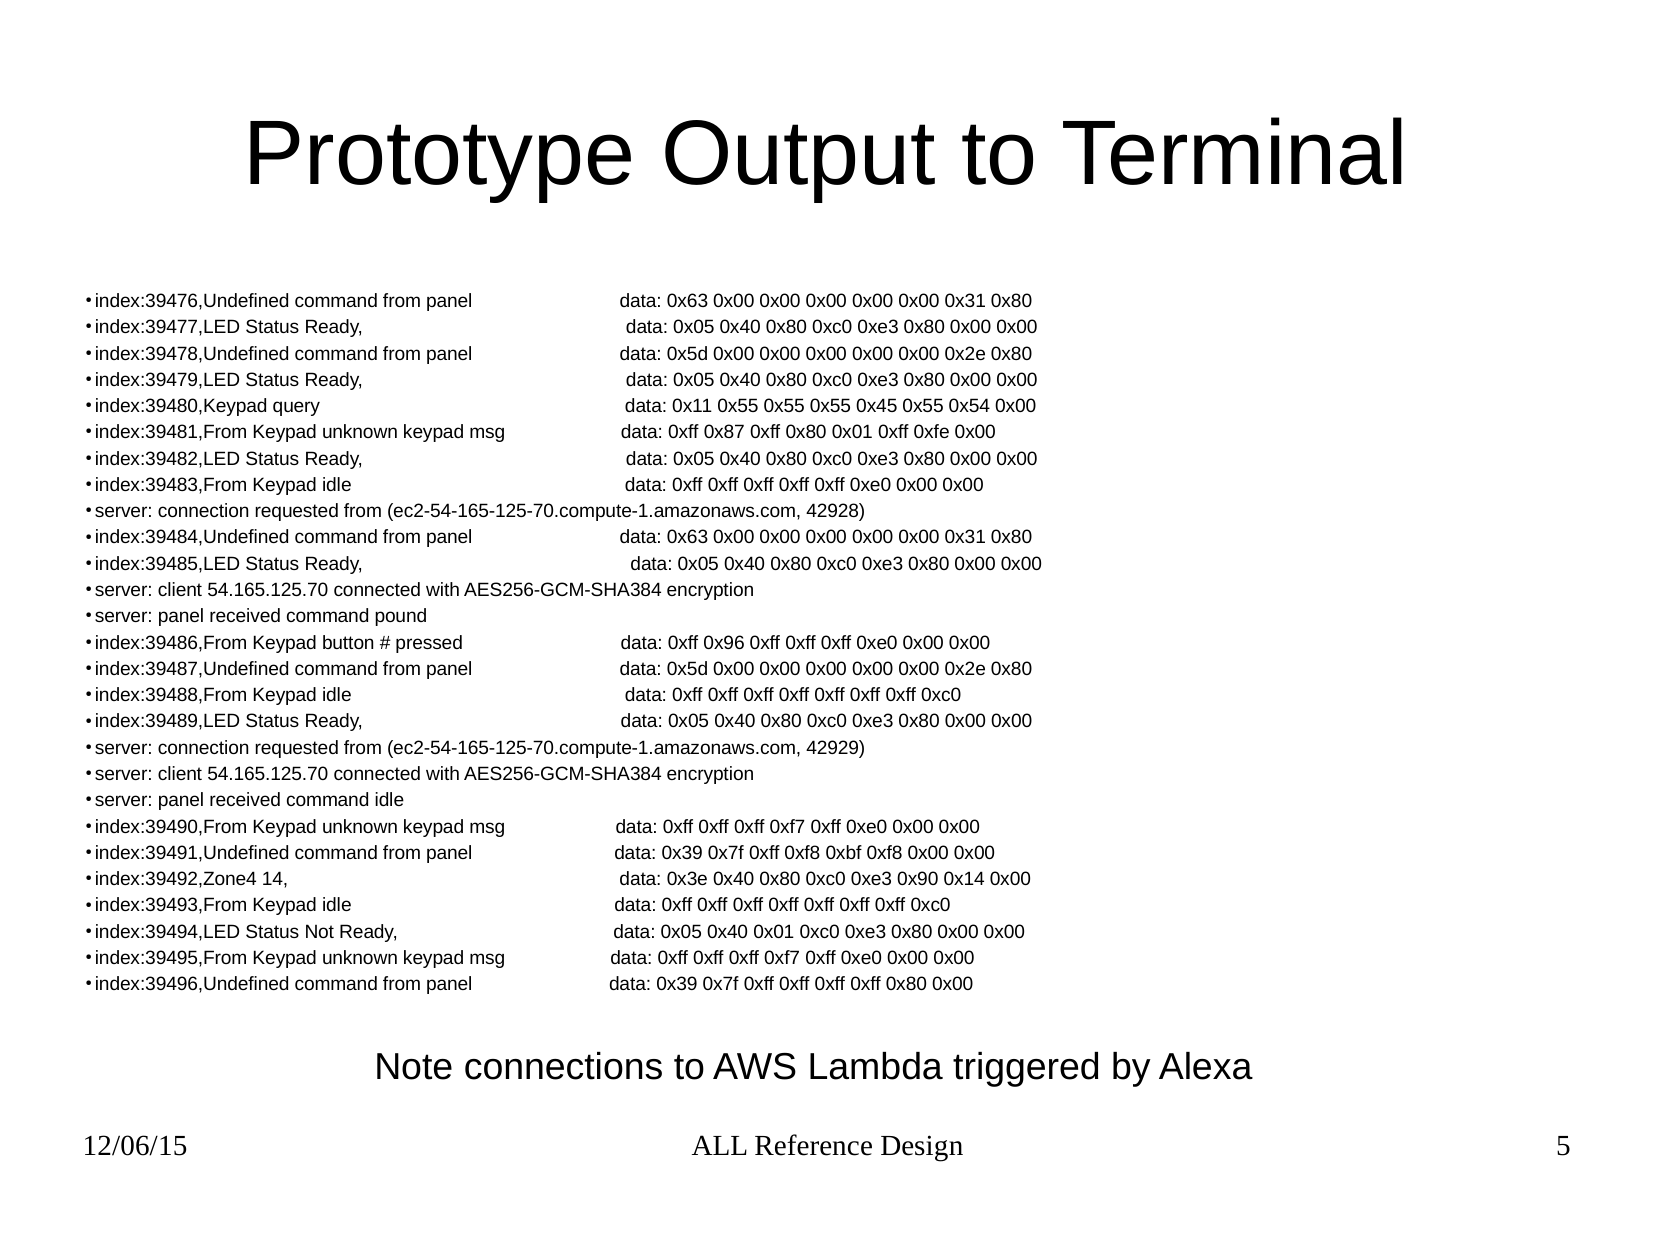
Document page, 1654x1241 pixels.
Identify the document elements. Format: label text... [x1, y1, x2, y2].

title Prototype Output to Terminal [82, 49, 1571, 257]
list index:39476,Undefined command from panel data: 0x63 0x00 0x00 0x00 0x00 0x00 0x31 0x80 index:39477,LED Status Ready, data: 0x05 0x40 0x80 0xc0 0xe3 0x80 0x00 0x00 index:39478,Undefined command from panel data: 0x5d 0x00 0x00 0x00 0x00 0x00 0x2e 0x80 index:39479,LED Status Ready, data: 0x05 0x40 0x80 0xc0 0xe3 0x80 0x00 0x00 index:39480,Keypad query data: 0x11 0x55 0x55 0x55 0x45 0x55 0x54 0x00 index:39481,From Keypad unknown keypad msg data: 0xff 0x87 0xff 0x80 0x01 0xff 0xfe 0x00 index:39482,LED Status Ready, data: 0x05 0x40 0x80 0xc0 0xe3 0x80 0x00 0x00 index:39483,From Keypad idle data: 0xff 0xff 0xff 0xff 0xff 0xe0 0x00 0x00 server: connection requested from (ec2-54-165-125-70.compute-1.amazonaws.com, 42928) index:39484,Undefined command from panel data: 0x63 0x00 0x00 0x00 0x00 0x00 0x31 0x80 index:39485,LED Status Ready, data: 0x05 0x40 0x80 0xc0 0xe3 0x80 0x00 0x00 server: client 54.165.125.70 connected with AES256-GCM-SHA384 encryption server: panel received command pound index:39486,From Keypad button # pressed data: 0xff 0x96 0xff 0xff 0xff 0xe0 0x00 0x00 index:39487,Undefined command from panel data: 0x5d 0x00 0x00 0x00 0x00 0x00 0x2e 0x80 index:39488,From Keypad idle data: 0xff 0xff 0xff 0xff 0xff 0xff 0xff 0xc0 index:39489,LED Status Ready, data: 0x05 0x40 0x80 0xc0 0xe3 0x80 0x00 0x00 server: connection requested from (ec2-54-165-125-70.compute-1.amazonaws.com, 42929) server: client 54.165.125.70 connected with AES256-GCM-SHA384 encryption server: panel received command idle index:39490,From Keypad unknown keypad msg data: 0xff 0xff 0xff 0xf7 0xff 0xe0 0x00 0x00 index:39491,Undefined command from panel data: 0x39 0x7f 0xff 0xf8 0xbf 0xf8 0x00 0x00 index:39492,Zone4 14, data: 0x3e 0x40 0x80 0xc0 0xe3 0x90 0x14 0x00 index:39493,From Keypad idle data: 0xff 0xff 0xff 0xff 0xff 0xff 0xff 0xc0 index:39494,LED Status Not Ready, data: 0x05 0x40 0x01 0xc0 0xe3 0x80 0x00 0x00 index:39495,From Keypad unknown keypad msg data: 0xff 0xff 0xff 0xf7 0xff 0xe0 0x00 0x00 index:39496,Undefined command from panel data: 0x39 0x7f 0xff 0xff 0xff 0xff 0x80 0x00 [82, 290, 1571, 1010]
text_box Note connections to AWS Lambda triggered by Alexa [359, 1038, 1267, 1096]
